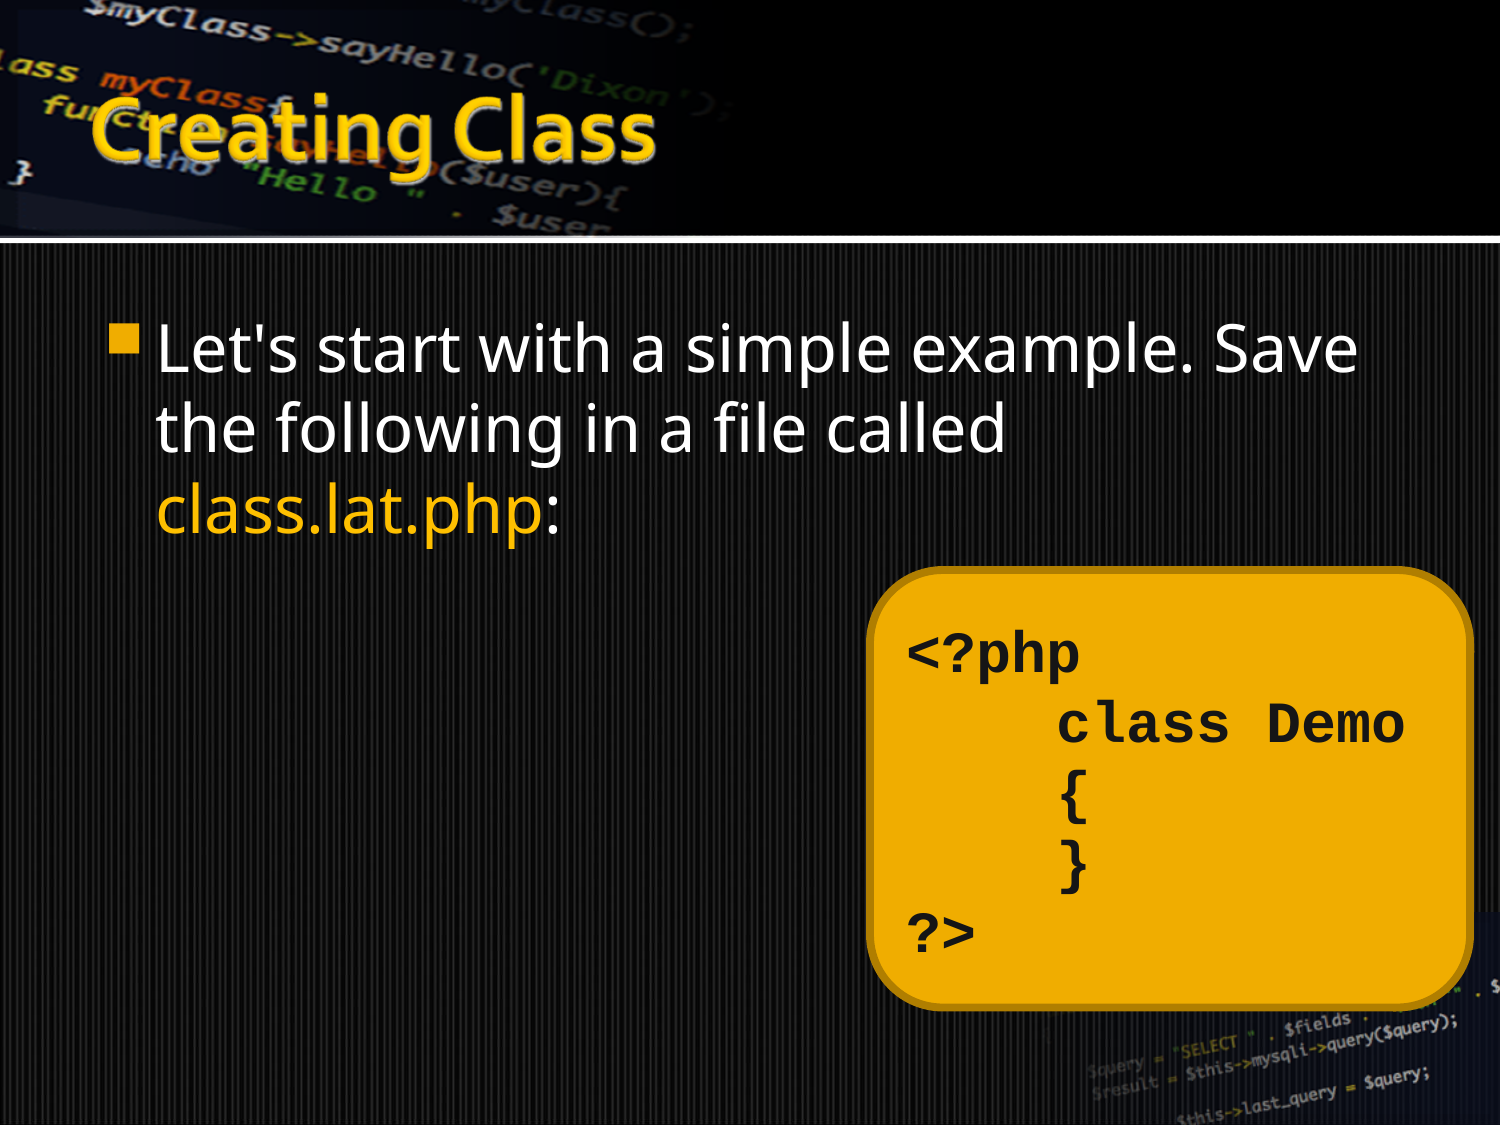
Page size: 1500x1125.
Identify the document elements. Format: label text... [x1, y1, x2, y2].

picture [0, 243, 1500, 1125]
text_box <?php class Demo { } ?> [870, 570, 1471, 1008]
picture [0, 0, 1427, 238]
list Let's start with a simple example. Save the following in a file called class.lat.php: [75, 291, 1426, 1051]
